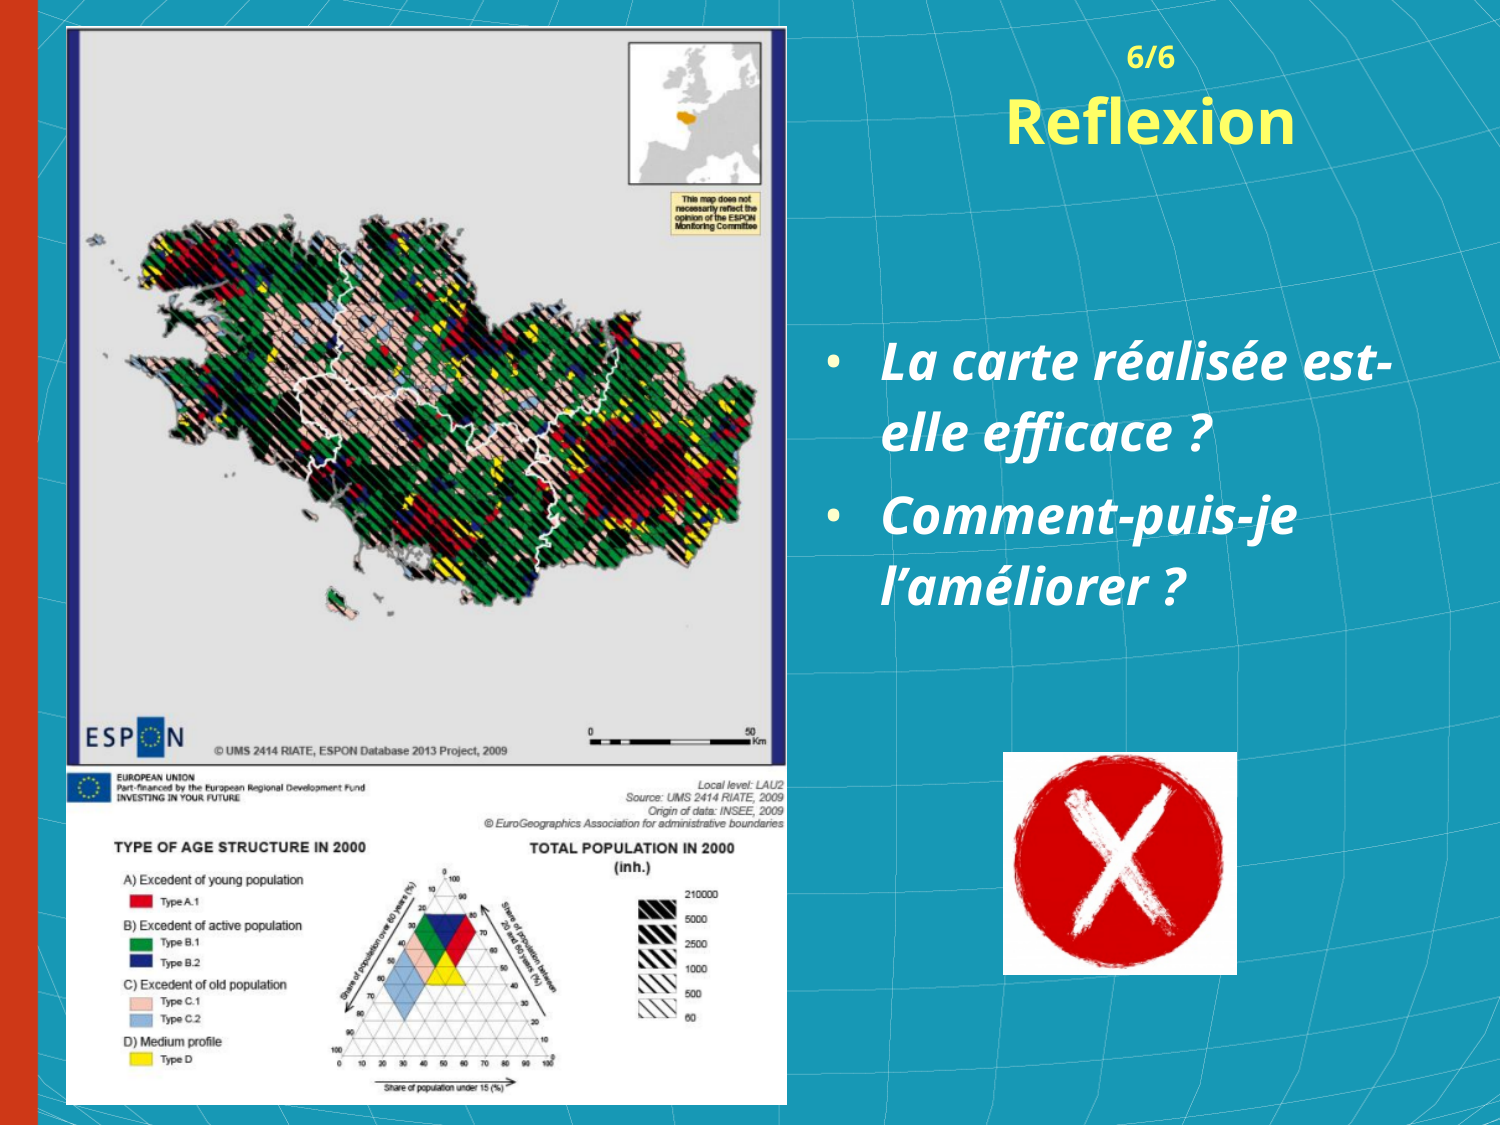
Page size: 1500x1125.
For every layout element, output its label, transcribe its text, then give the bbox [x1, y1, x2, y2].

title 6/6 Reflexion [826, 20, 1476, 178]
list La carte réalisée est-elle efficace ? Comment-puis-je l’améliorer ? [767, 324, 1477, 739]
picture [0, 0, 1500, 1125]
